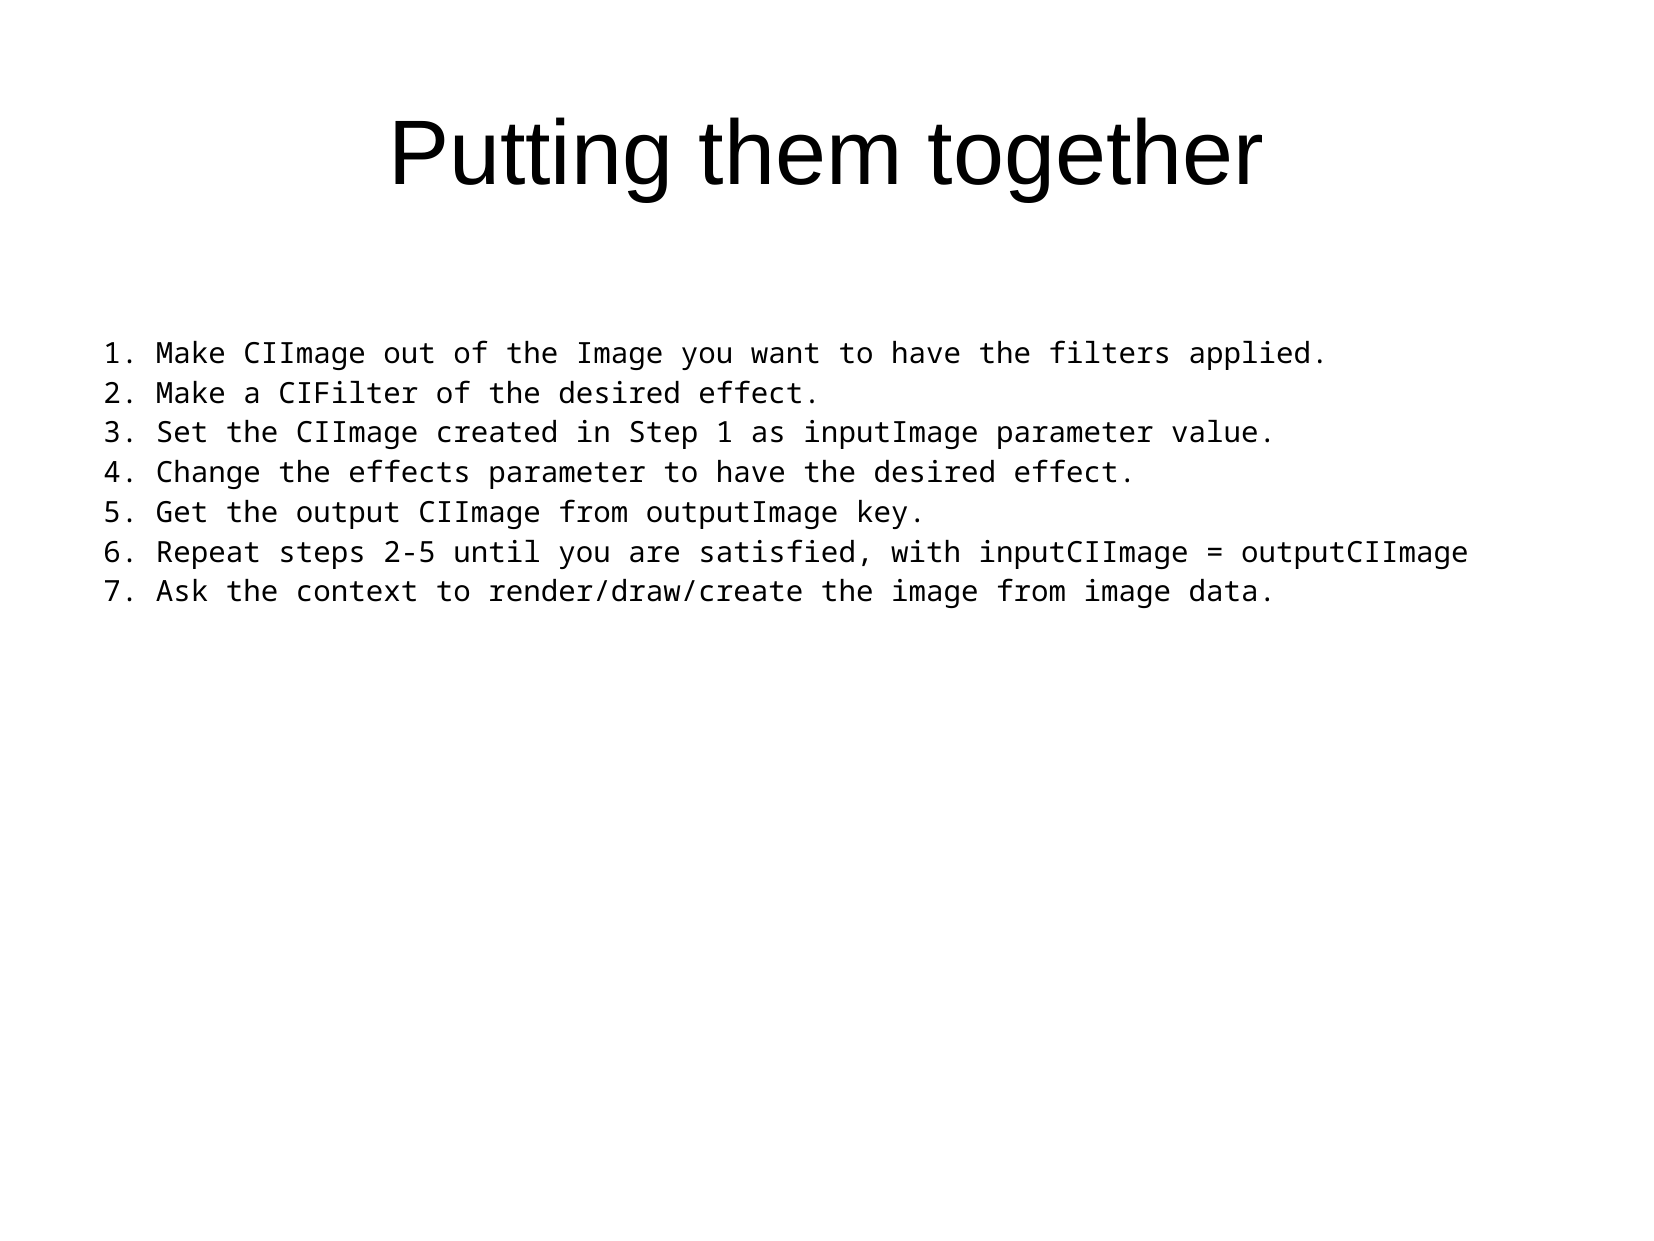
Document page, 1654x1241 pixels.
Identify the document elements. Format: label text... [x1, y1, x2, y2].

title Putting them together [82, 49, 1571, 257]
text_box 1. Make CIImage out of the Image you want to have the filters applied. 2. Make a CIFilter of the desired effect. 3. Set the CIImage created in Step 1 as inputImage parameter value. 4. Change the effects parameter to have the desired effect. 5. Get the output CIImage from outputImage key. 6. Repeat steps 2-5 until you are satisfied, with inputCIImage = outputCIImage 7. Ask the context to render/draw/create the image from image data. [88, 324, 1565, 637]
